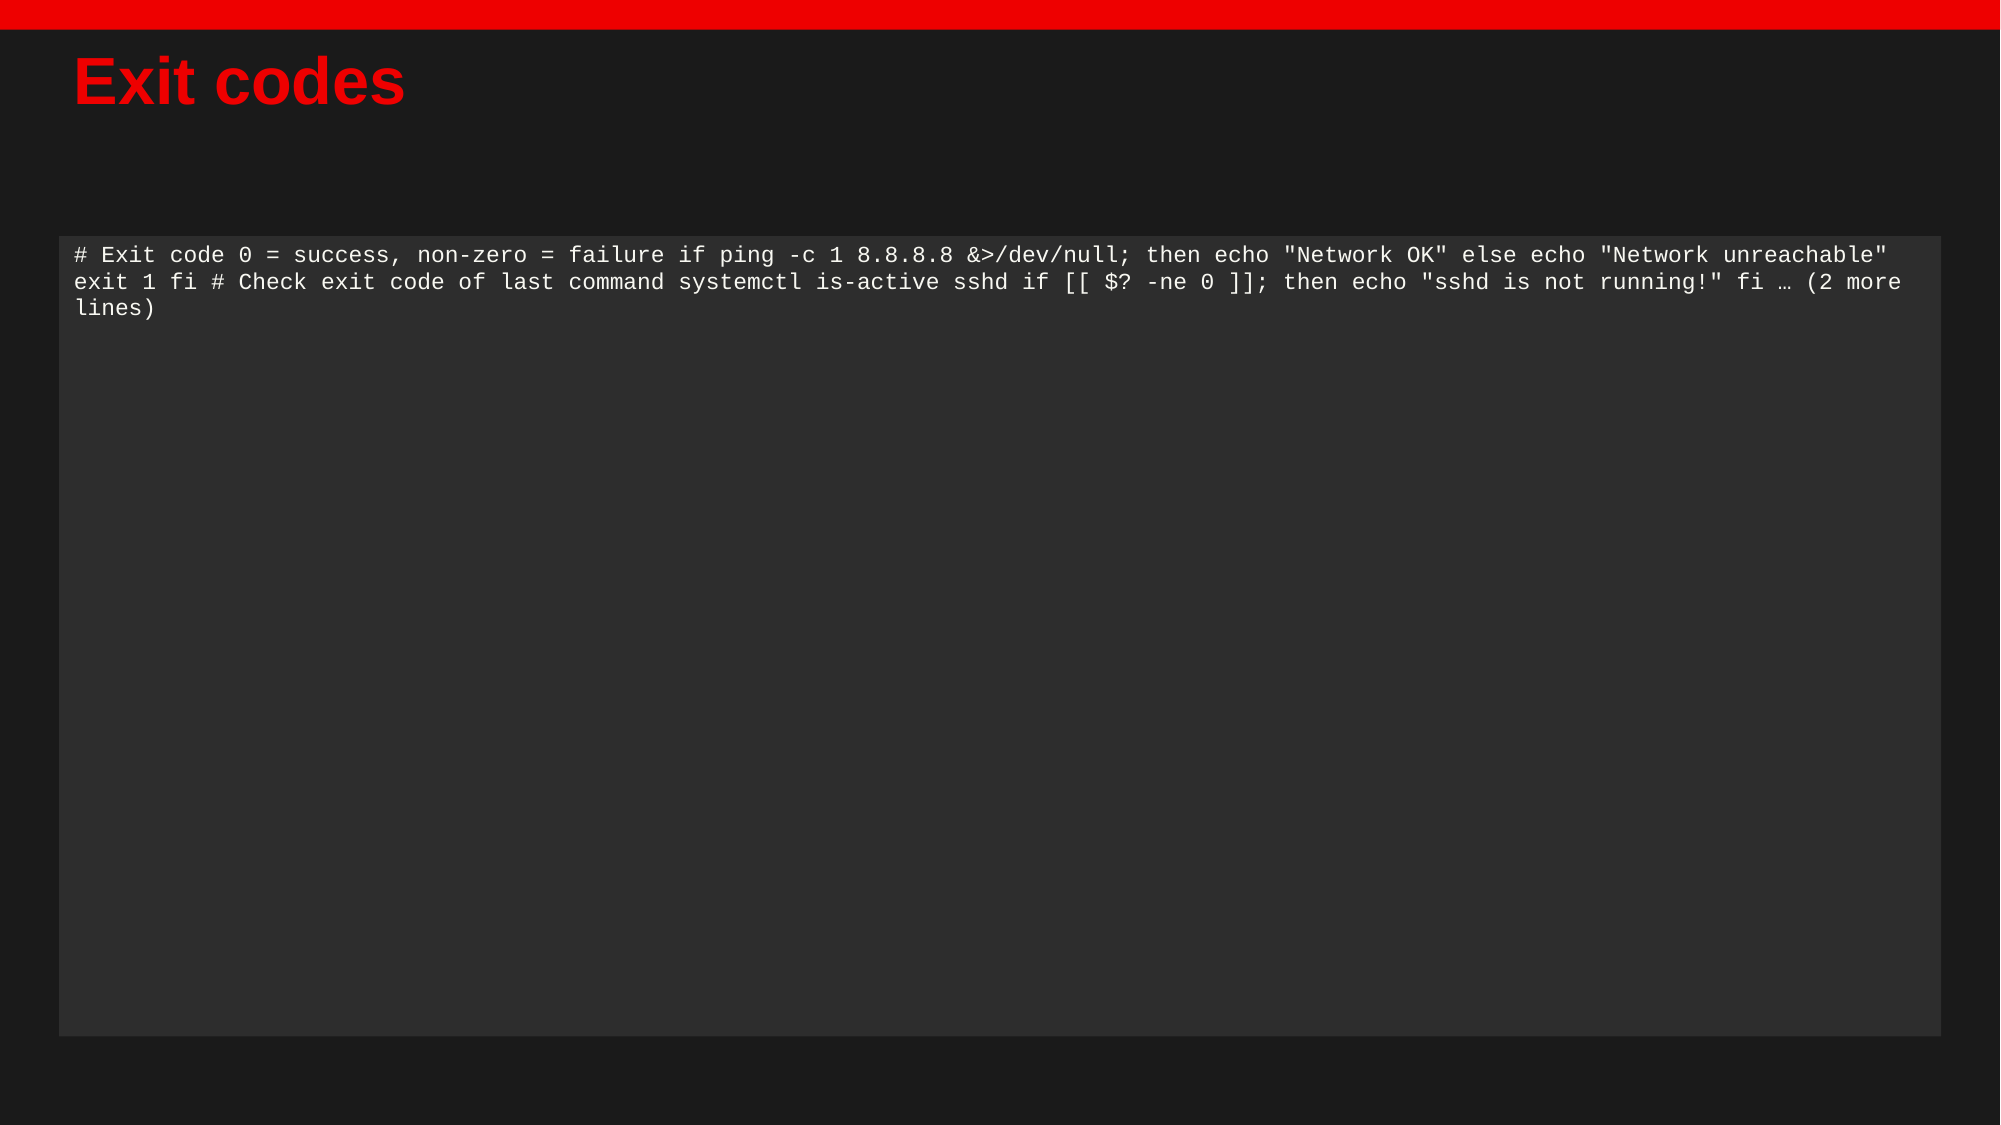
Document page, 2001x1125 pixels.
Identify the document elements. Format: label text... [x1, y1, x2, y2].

text_box # Exit code 0 = success, non-zero = failure if ping -c 1 8.8.8.8 &>/dev/null; then echo "Network OK" else echo "Network unreachable" exit 1 fi # Check exit code of last command systemctl is-active sshd if [[ $? -ne 0 ]]; then echo "sshd is not running!" fi … (2 more lines) [59, 236, 1942, 1037]
text_box Exit codes [59, 36, 1942, 208]
text_box [0, 0, 2001, 30]
